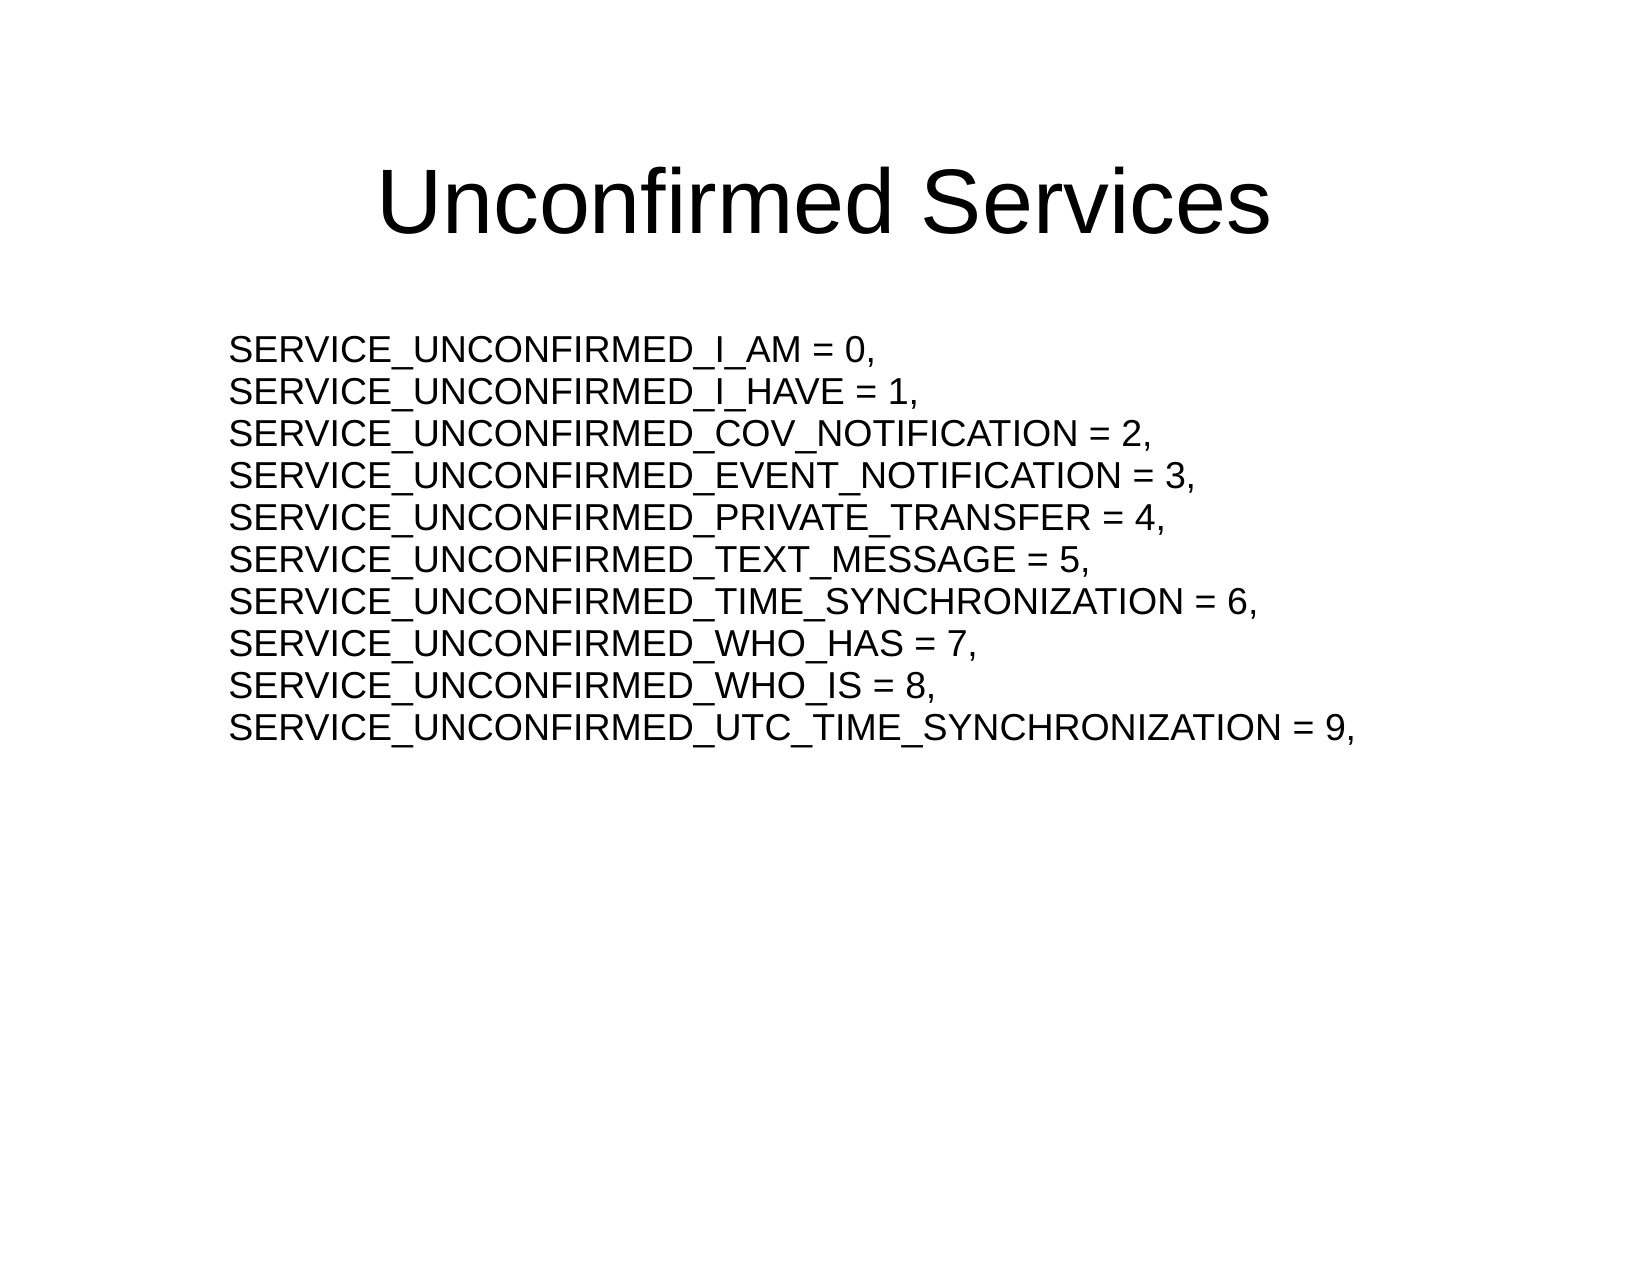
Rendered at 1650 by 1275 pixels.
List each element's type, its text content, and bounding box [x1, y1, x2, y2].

title Unconfirmed Services [135, 112, 1515, 291]
text_box SERVICE_UNCONFIRMED_I_AM = 0, SERVICE_UNCONFIRMED_I_HAVE = 1, SERVICE_UNCONFIRMED_COV_NOTIFICATION = 2, SERVICE_UNCONFIRMED_EVENT_NOTIFICATION = 3, SERVICE_UNCONFIRMED_PRIVATE_TRANSFER = 4, SERVICE_UNCONFIRMED_TEXT_MESSAGE = 5, SERVICE_UNCONFIRMED_TIME_SYNCHRONIZATION = 6, SERVICE_UNCONFIRMED_WHO_HAS = 7, SERVICE_UNCONFIRMED_WHO_IS = 8, SERVICE_UNCONFIRMED_UTC_TIME_SYNCHRONIZATION = 9, [171, 321, 1485, 799]
